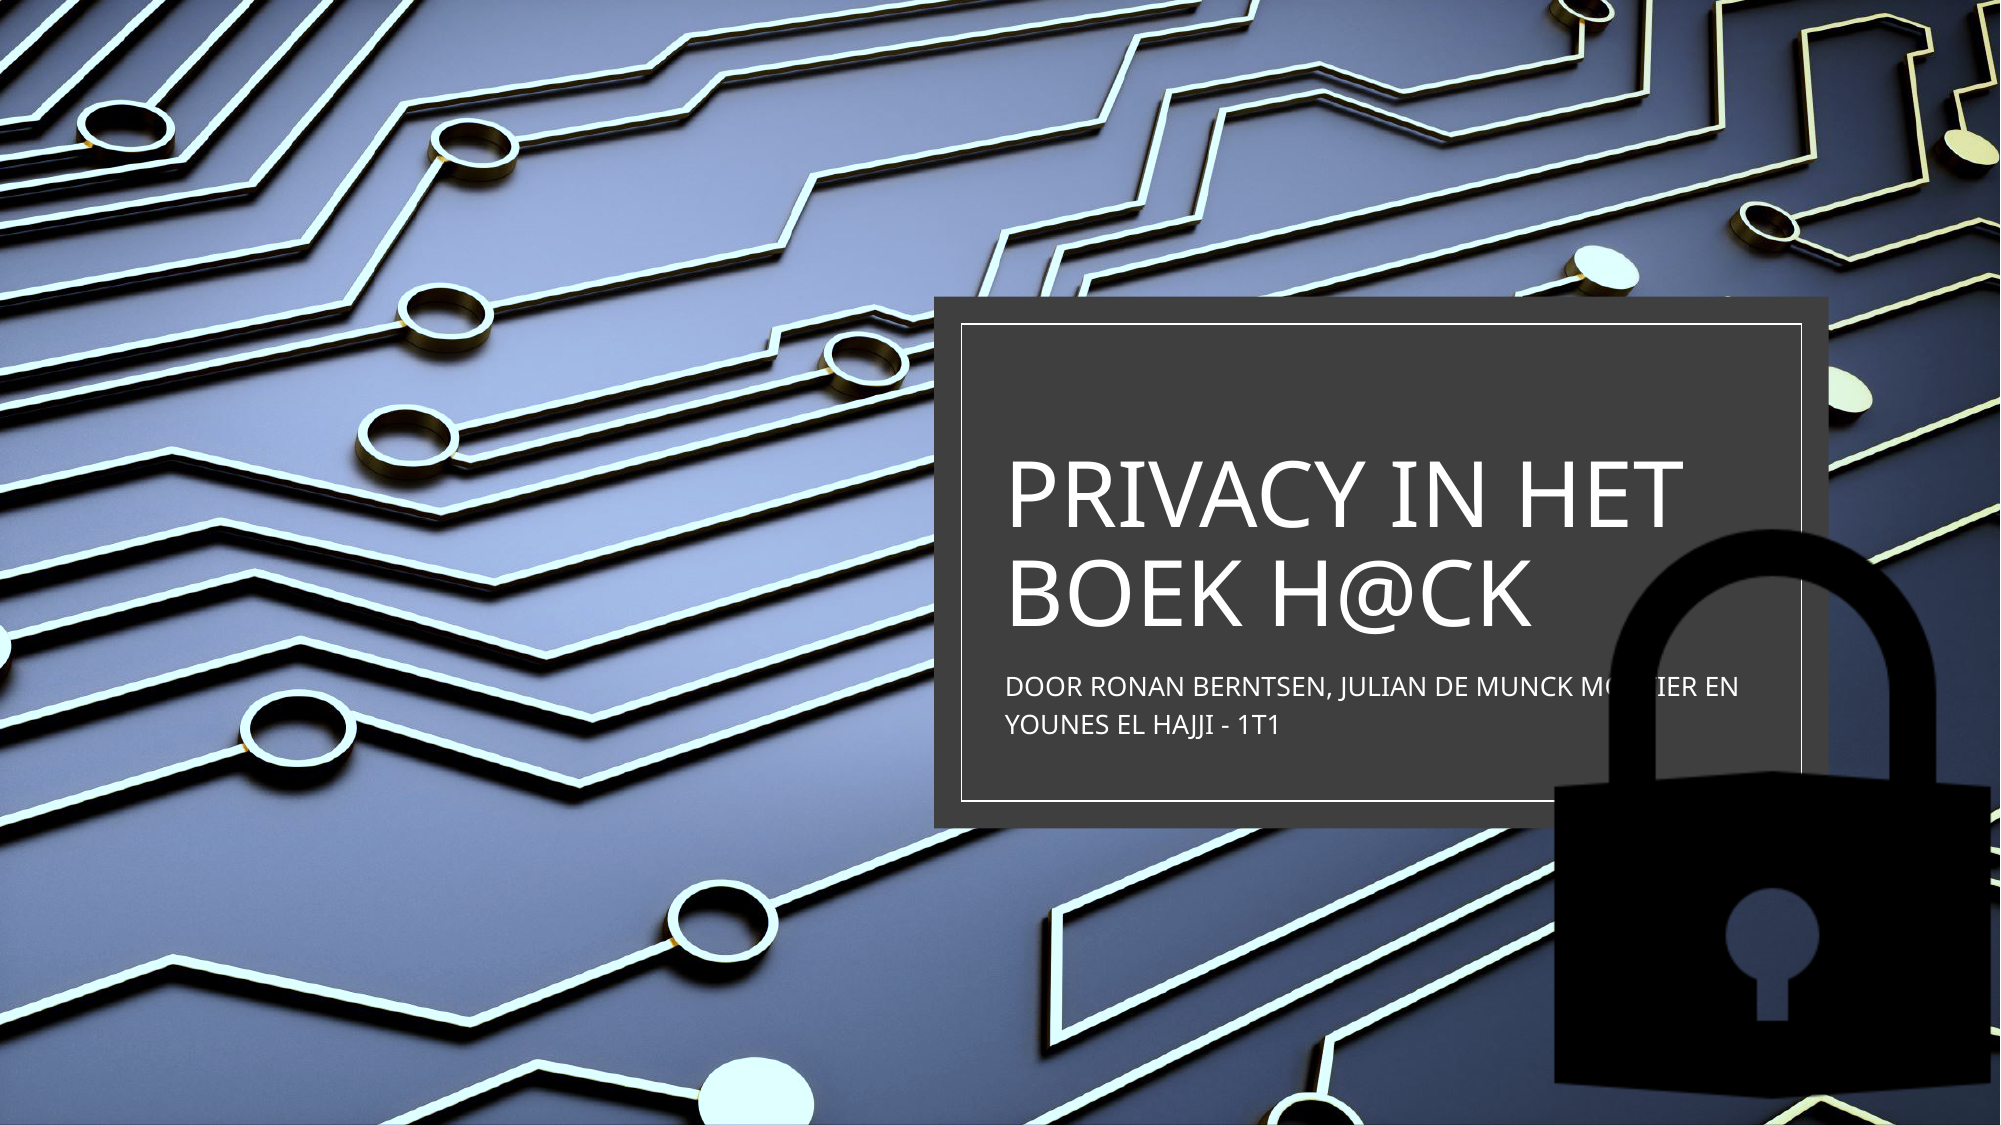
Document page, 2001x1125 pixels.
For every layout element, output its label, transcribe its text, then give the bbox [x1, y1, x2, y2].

subtitle DOOR RONAN BERNTSEN, JULIAN DE MUNCK MORTIER EN YOUNES EL HAJJI - 1T1 [989, 655, 1399, 748]
text_box [962, 325, 1801, 800]
title PRIVACY IN HET BOEK H@CK [989, 386, 1774, 654]
text_box [934, 296, 1829, 829]
picture [0, 0, 2000, 1125]
